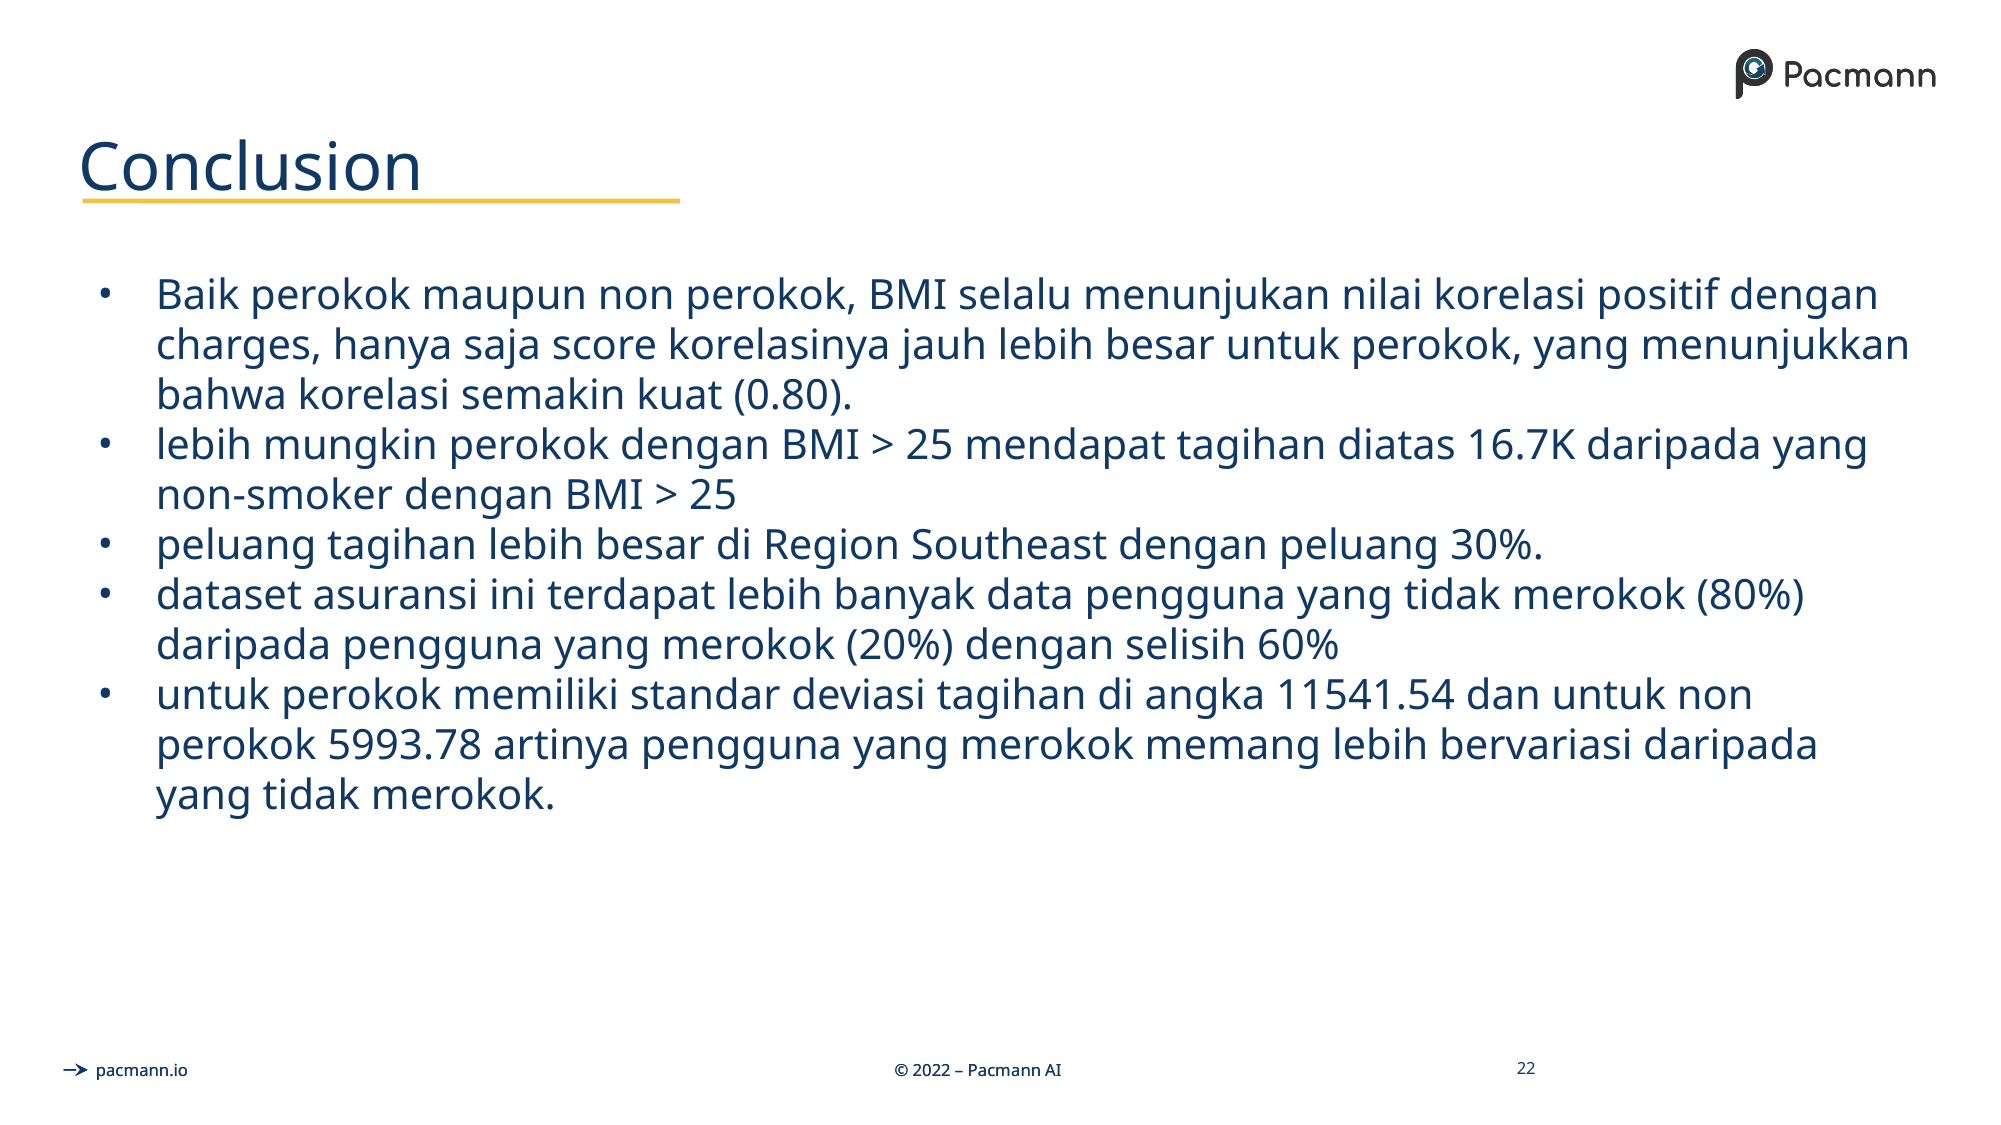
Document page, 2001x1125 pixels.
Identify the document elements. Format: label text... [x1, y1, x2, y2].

picture [1707, 36, 1966, 112]
text_box Baik perokok maupun non perokok, BMI selalu menunjukan nilai korelasi positif dengan charges, hanya saja score korelasinya jauh lebih besar untuk perokok, yang menunjukkan bahwa korelasi semakin kuat (0.80). lebih mungkin perokok dengan BMI > 25 mendapat tagihan diatas 16.7K daripada yang non-smoker dengan BMI > 25 peluang tagihan lebih besar di Region Southeast dengan peluang 30%. dataset asuransi ini terdapat lebih banyak data pengguna yang tidak merokok (80%) daripada pengguna yang merokok (20%) dengan selisih 60% untuk perokok memiliki standar deviasi tagihan di angka 11541.54 dan untuk non perokok 5993.78 artinya pengguna yang merokok memang lebih bervariasi daripada yang tidak merokok. [65, 259, 1934, 826]
title Conclusion [63, 59, 1935, 278]
